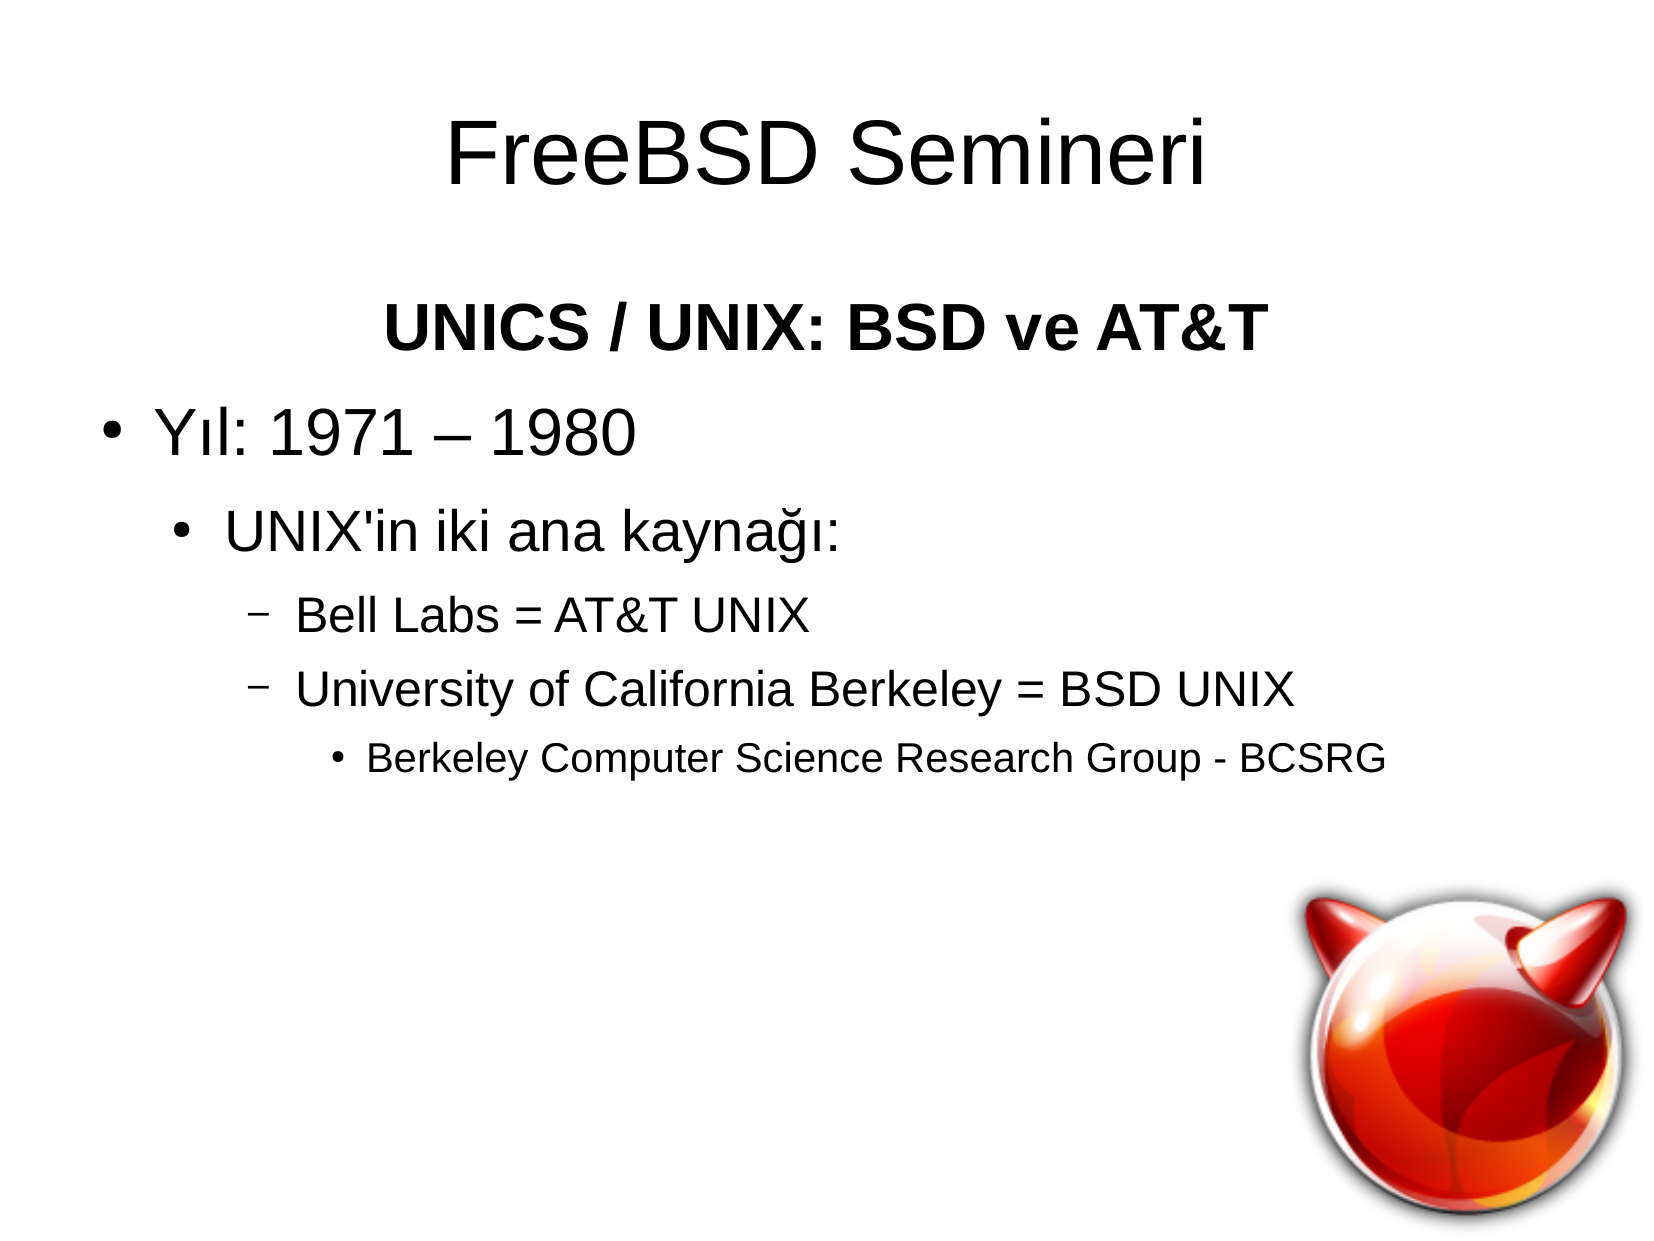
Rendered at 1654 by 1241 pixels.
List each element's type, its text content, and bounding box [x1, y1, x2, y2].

picture [1282, 875, 1654, 1241]
list UNICS / UNIX: BSD ve AT&T Yıl: 1971 – 1980 UNIX'in iki ana kaynağı: Bell Labs = AT&T UNIX University of California Berkeley = BSD UNIX Berkeley Computer Science Research Group - BCSRG [82, 290, 1571, 1109]
title FreeBSD Semineri [82, 49, 1571, 257]
